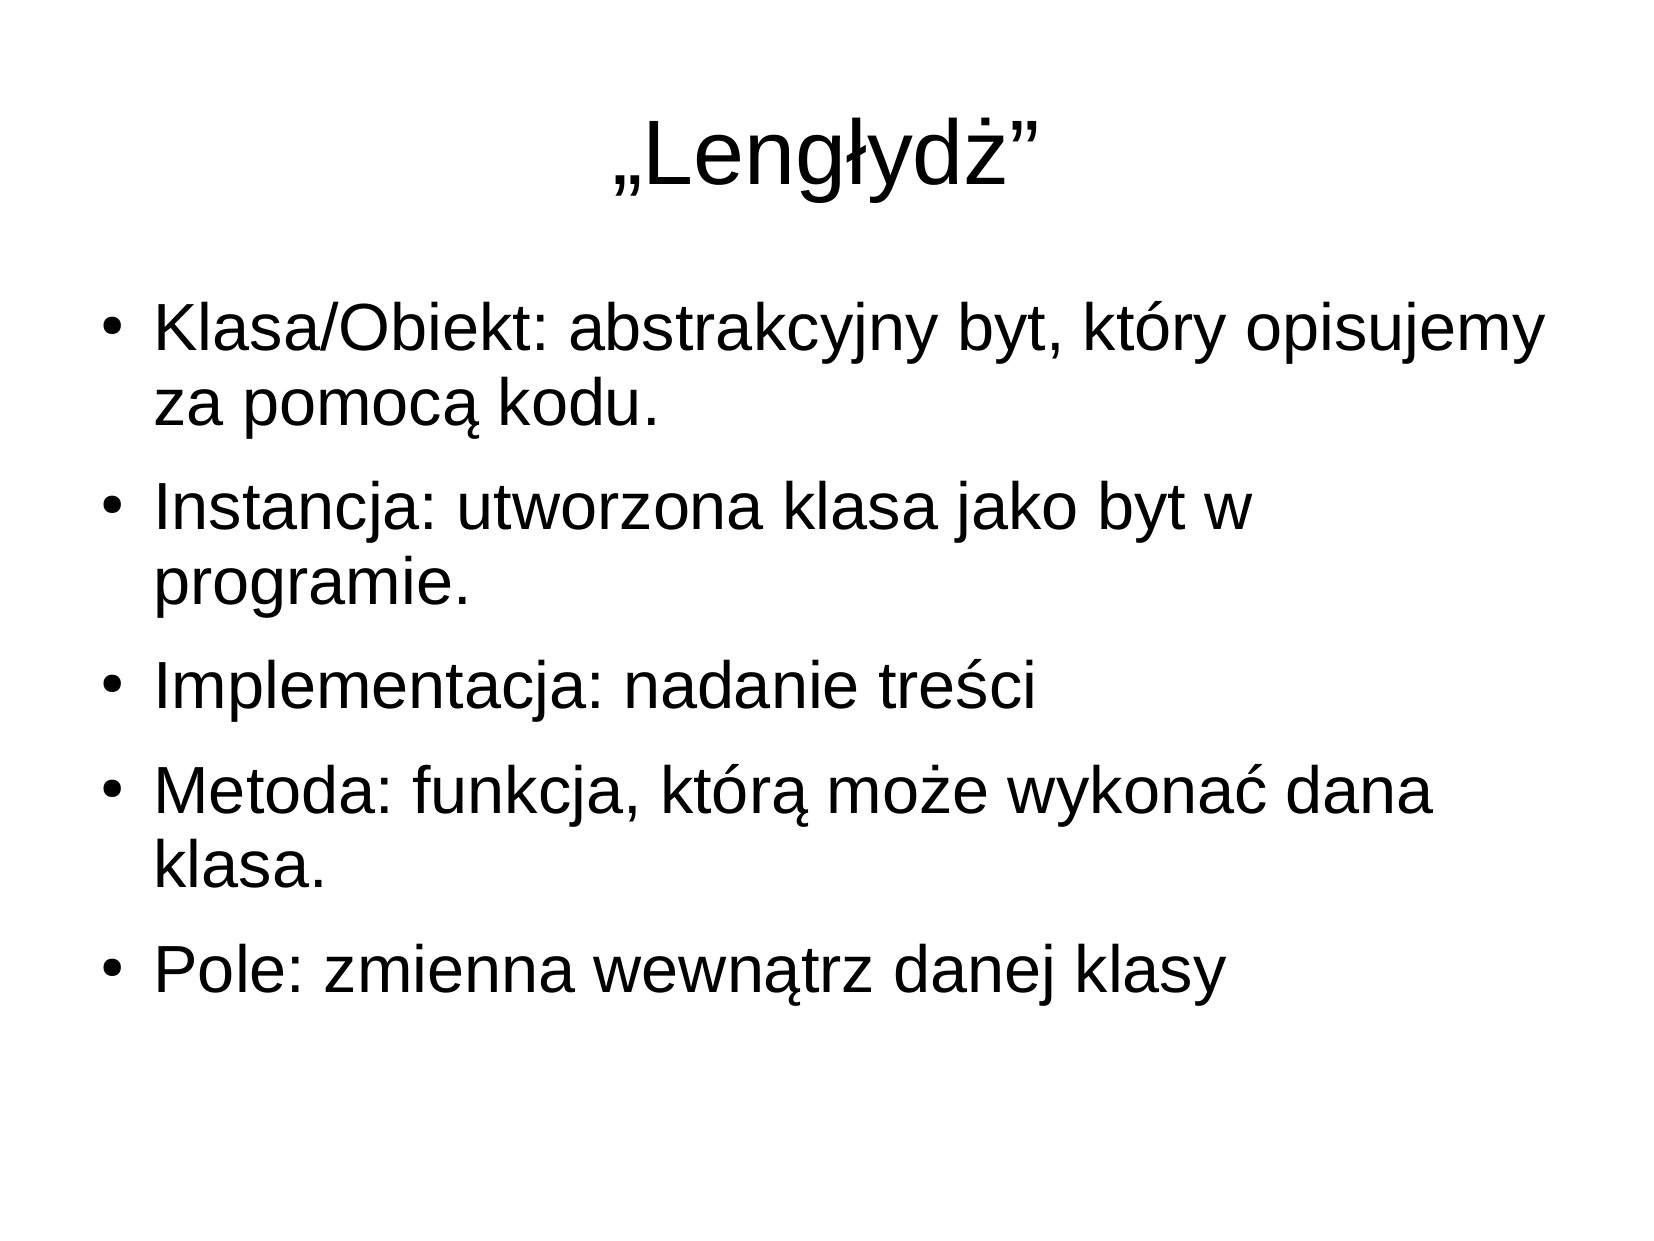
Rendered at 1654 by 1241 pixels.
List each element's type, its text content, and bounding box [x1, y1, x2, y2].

title „Lengłydż” [82, 49, 1571, 257]
list Klasa/Obiekt: abstrakcyjny byt, który opisujemy za pomocą kodu. Instancja: utworzona klasa jako byt w programie. Implementacja: nadanie treści Metoda: funkcja, którą może wykonać dana klasa. Pole: zmienna wewnątrz danej klasy [82, 290, 1571, 1010]
